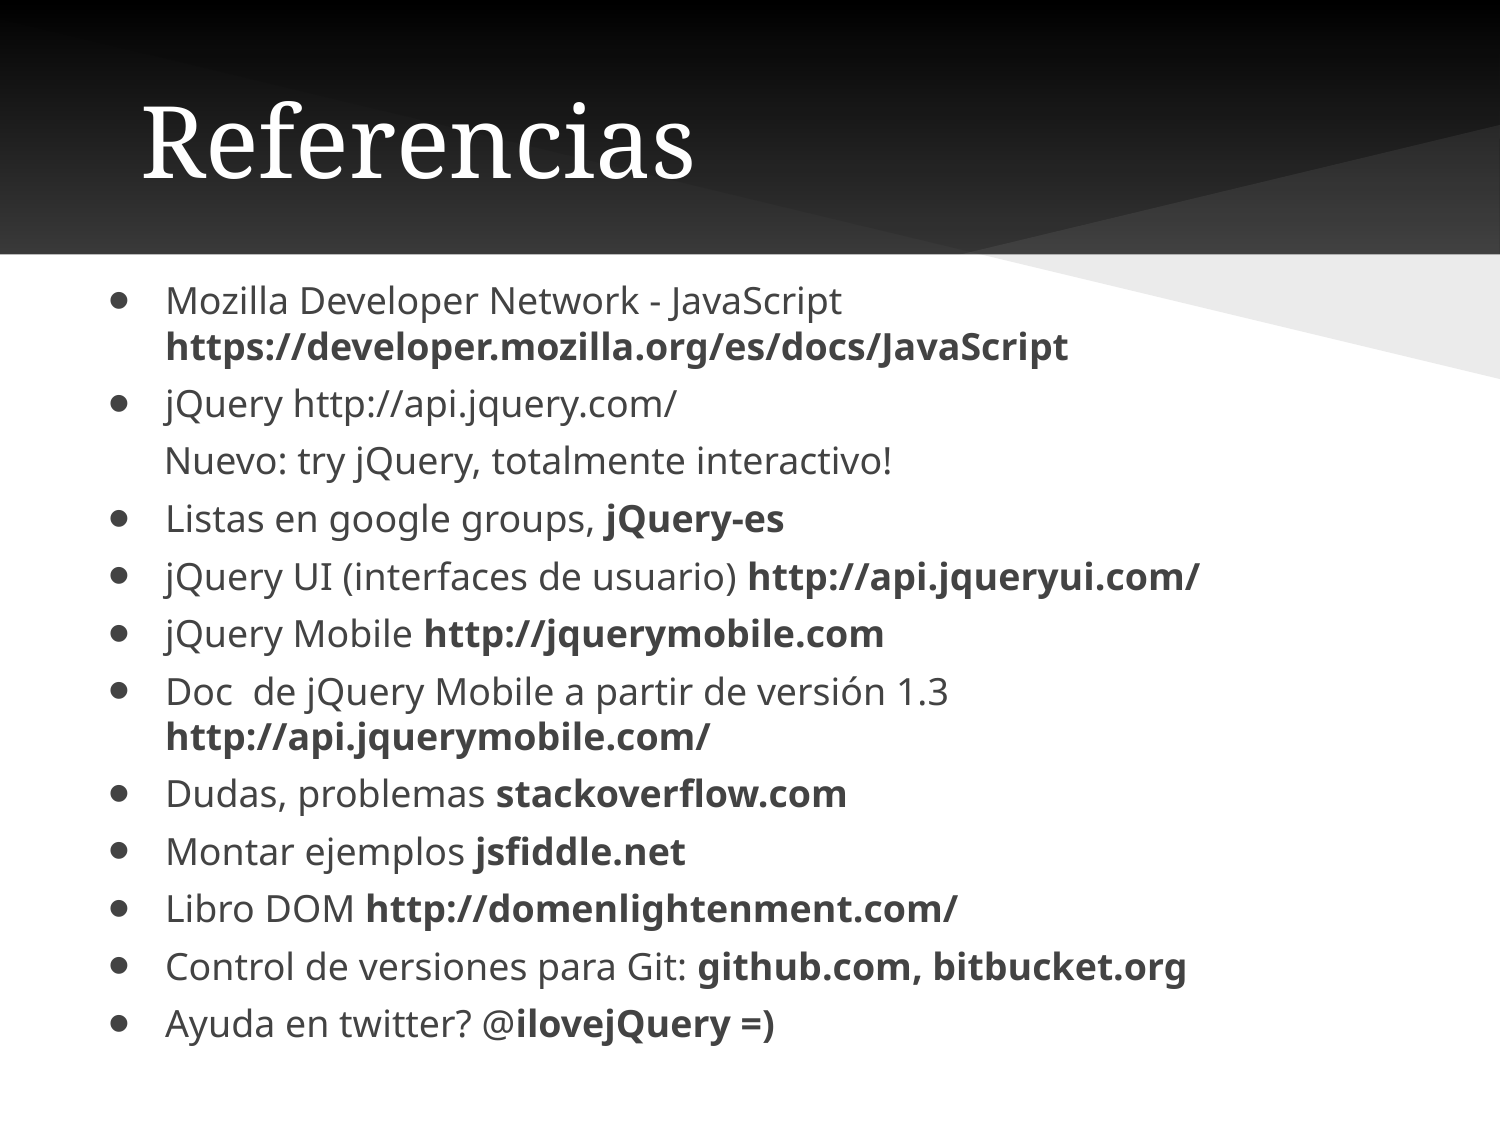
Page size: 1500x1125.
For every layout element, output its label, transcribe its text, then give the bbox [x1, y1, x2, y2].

list Mozilla Developer Network - JavaScript https://developer.mozilla.org/es/docs/JavaScript jQuery http://api.jquery.com/ Nuevo: try jQuery, totalmente interactivo! Listas en google groups, jQuery-es jQuery UI (interfaces de usuario) http://api.jqueryui.com/ jQuery Mobile http://jquerymobile.com Doc de jQuery Mobile a partir de versión 1.3 http://api.jquerymobile.com/ Dudas, problemas stackoverflow.com Montar ejemplos jsfiddle.net Libro DOM http://domenlightenment.com/ Control de versiones para Git: github.com, bitbucket.org Ayuda en twitter? @ilovejQuery =) [75, 262, 1425, 1078]
title Referencias [75, 45, 1425, 233]
